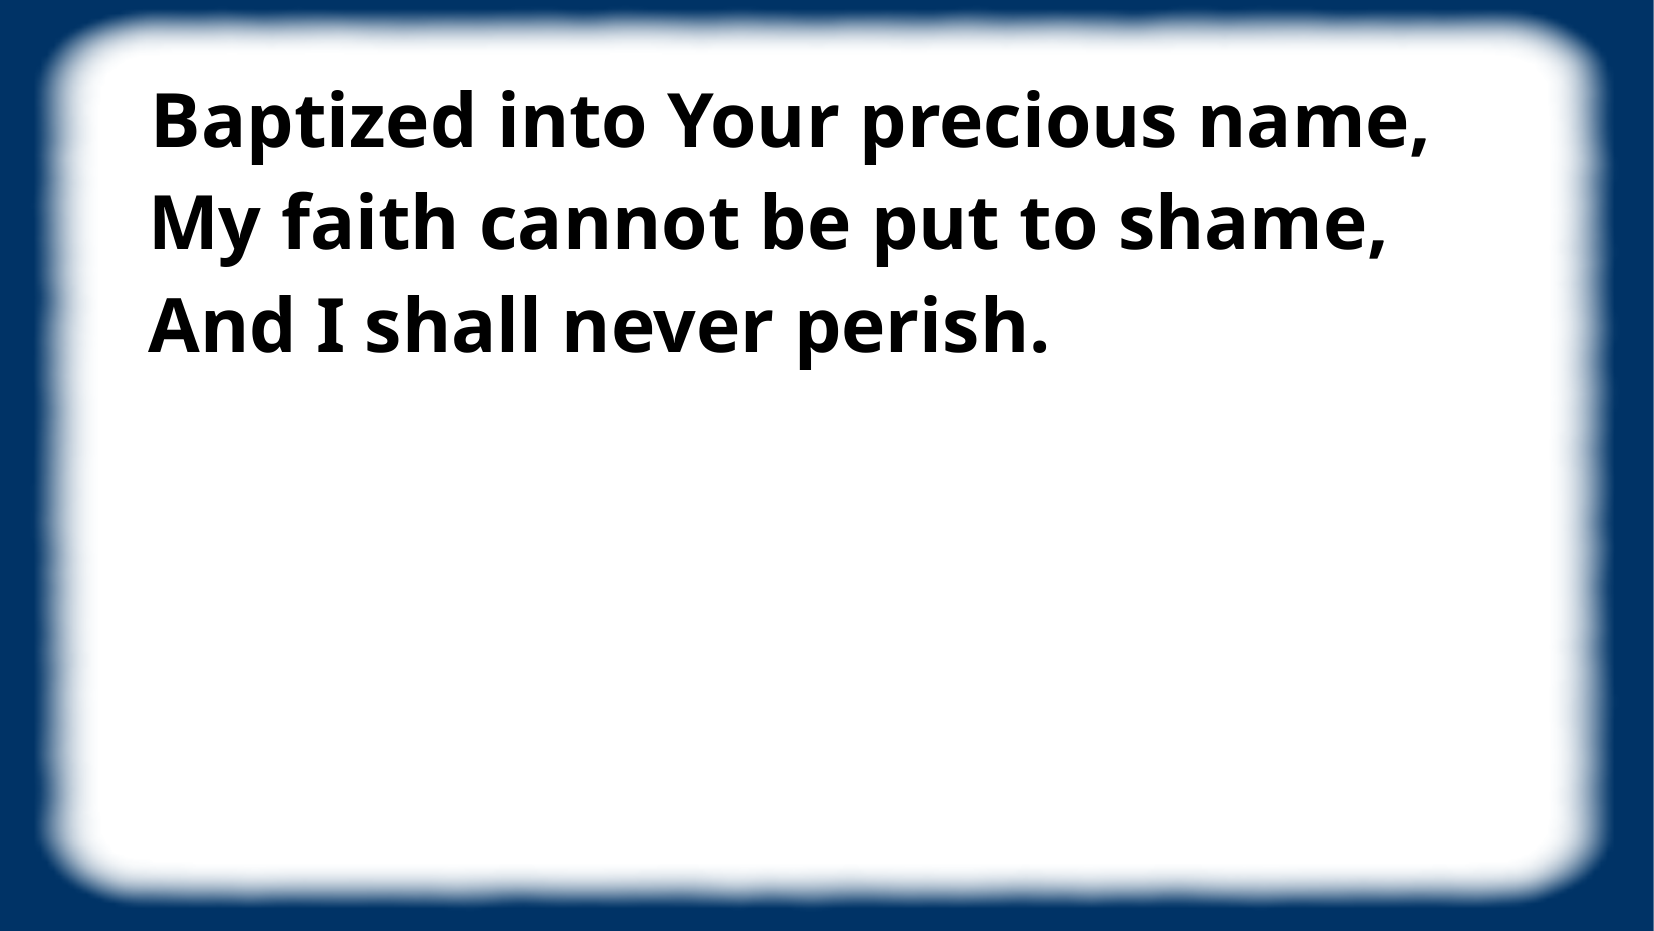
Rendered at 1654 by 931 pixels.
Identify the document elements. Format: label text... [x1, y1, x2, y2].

text_box Baptized into Your precious name, My faith cannot be put to shame, And I shall never perish. [75, 60, 1576, 375]
picture [0, 0, 1654, 931]
